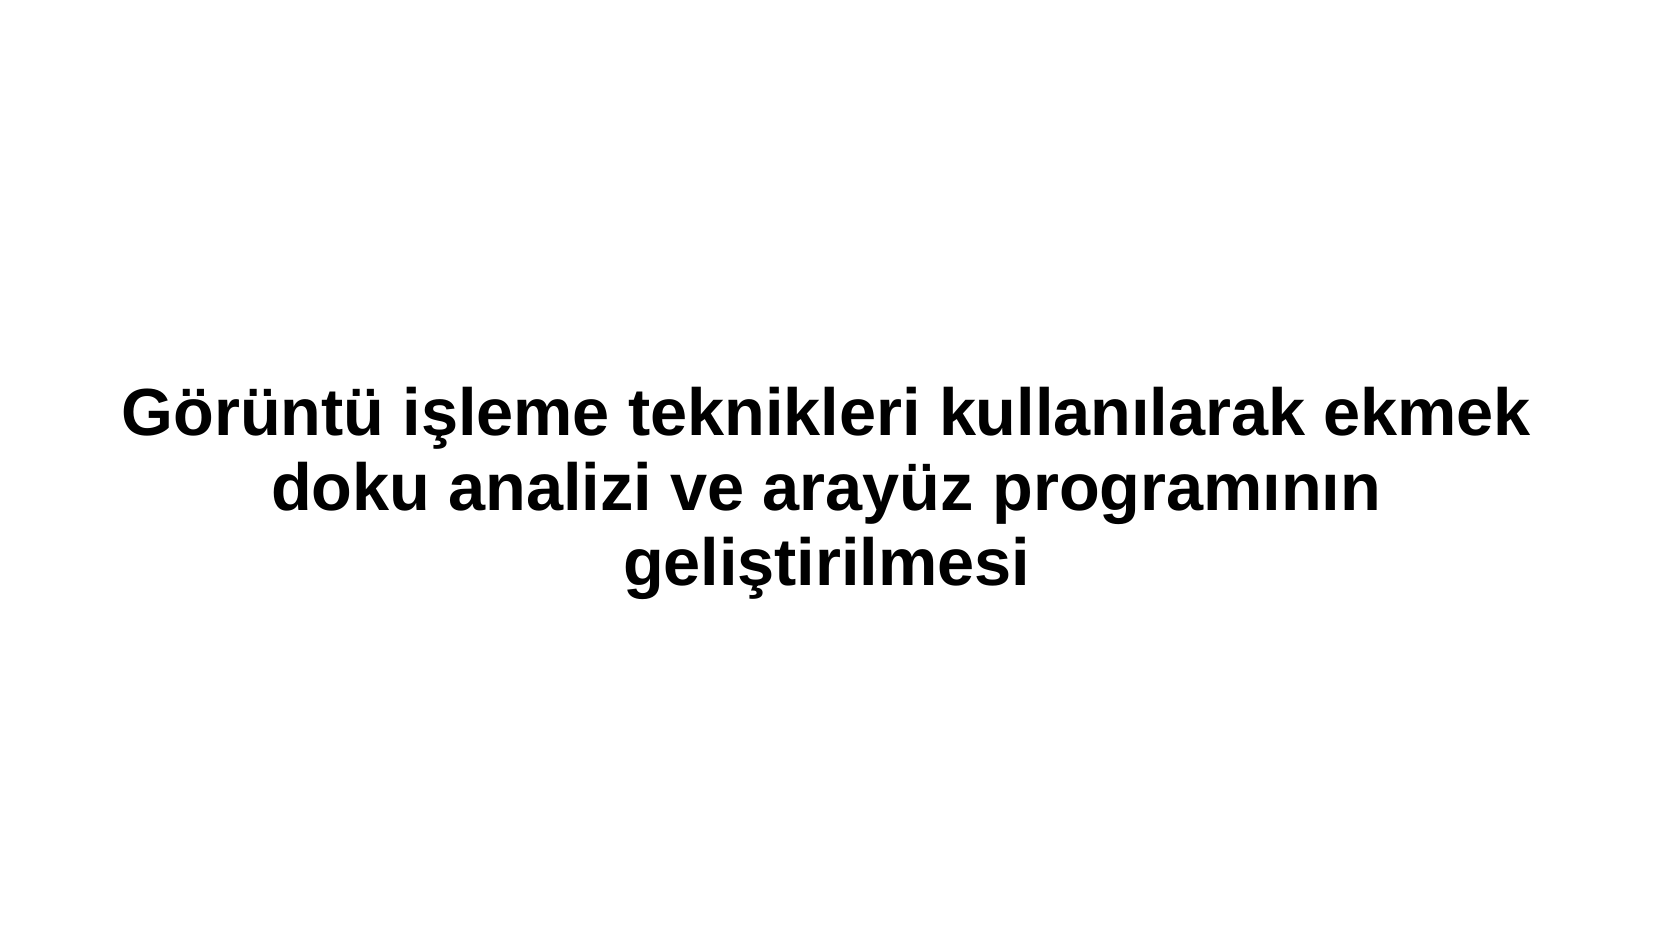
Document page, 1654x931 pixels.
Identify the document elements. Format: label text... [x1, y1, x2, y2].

subtitle Görüntü işleme teknikleri kullanılarak ekmek doku analizi ve arayüz programının geliştirilmesi [82, 217, 1571, 758]
